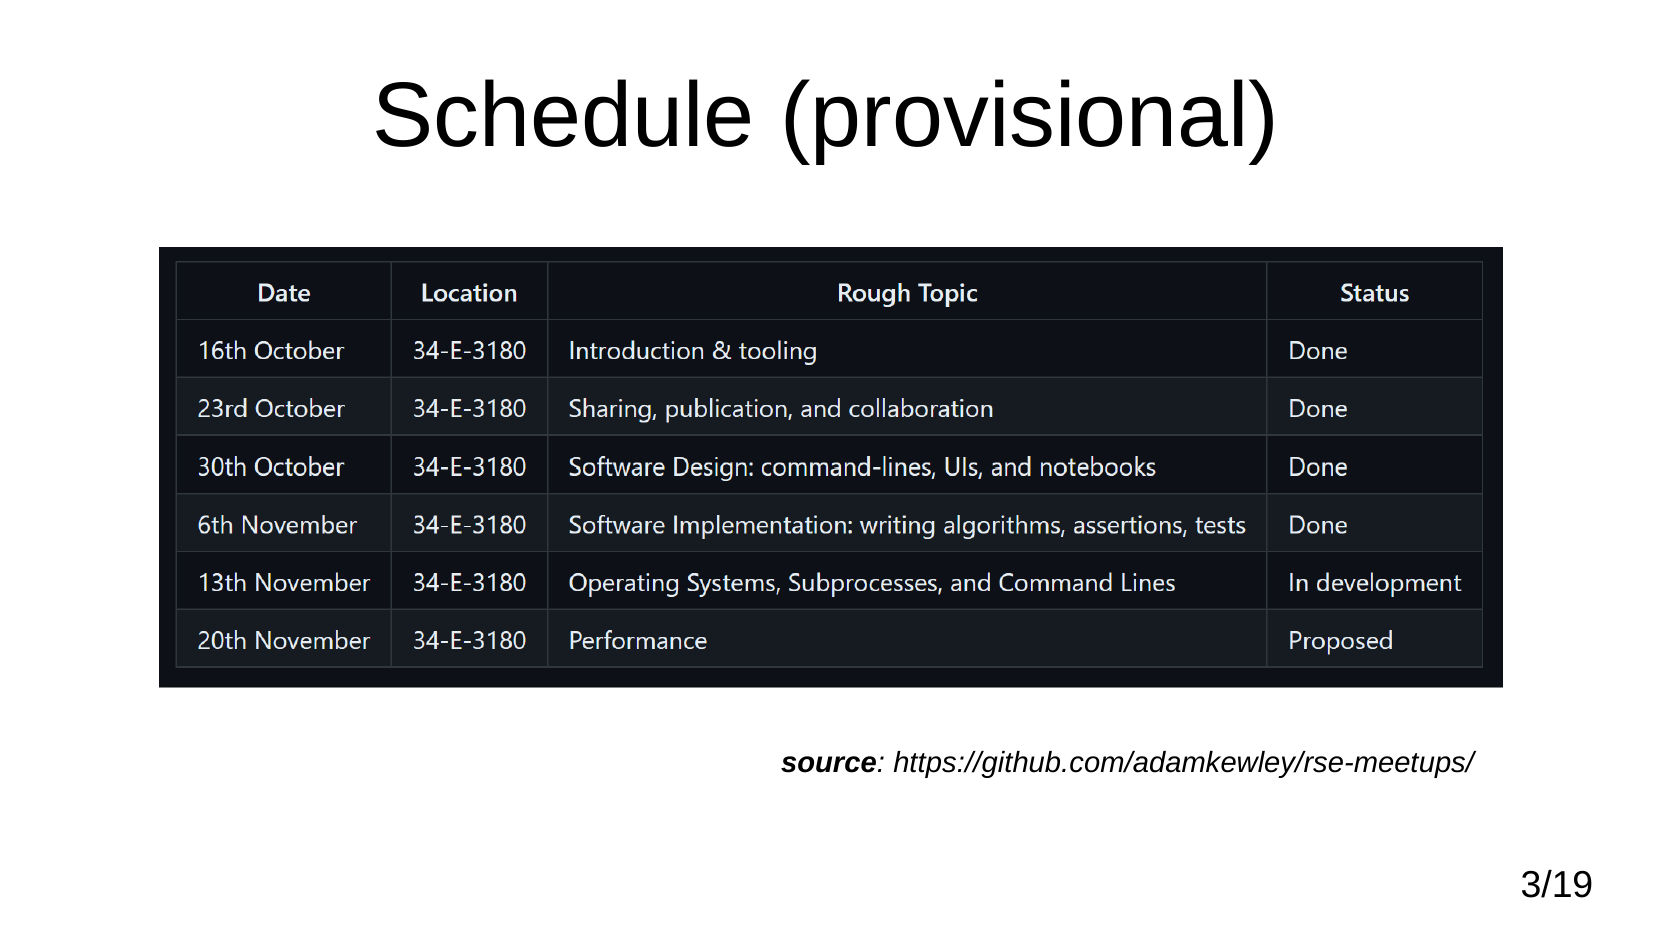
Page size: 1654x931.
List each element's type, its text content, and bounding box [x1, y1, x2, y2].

text_box <number>/19 [1505, 856, 1625, 931]
picture [159, 247, 1503, 688]
text_box source: https://github.com/adamkewley/rse-meetups/ [717, 738, 1490, 796]
title Schedule (provisional) [82, 37, 1571, 193]
